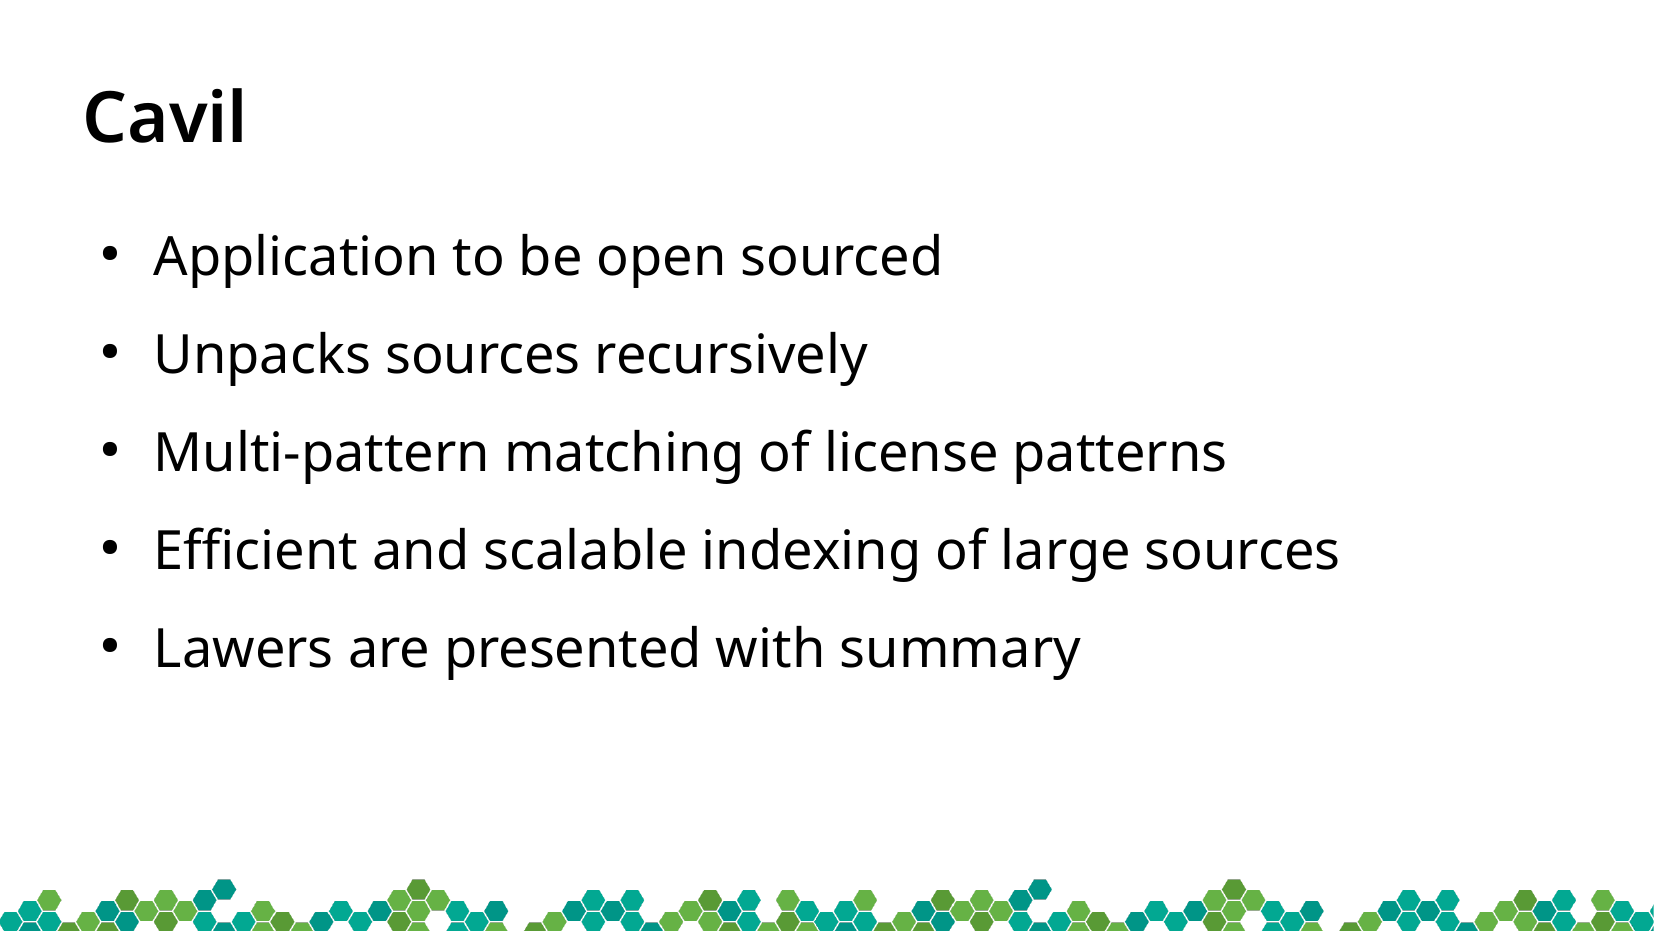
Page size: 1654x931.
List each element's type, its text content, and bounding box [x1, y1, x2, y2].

picture [0, 871, 1654, 931]
title Cavil [82, 37, 1571, 193]
list Application to be open sourced Unpacks sources recursively Multi-pattern matching of license patterns Efficient and scalable indexing of large sources Lawers are presented with summary [82, 217, 1571, 758]
